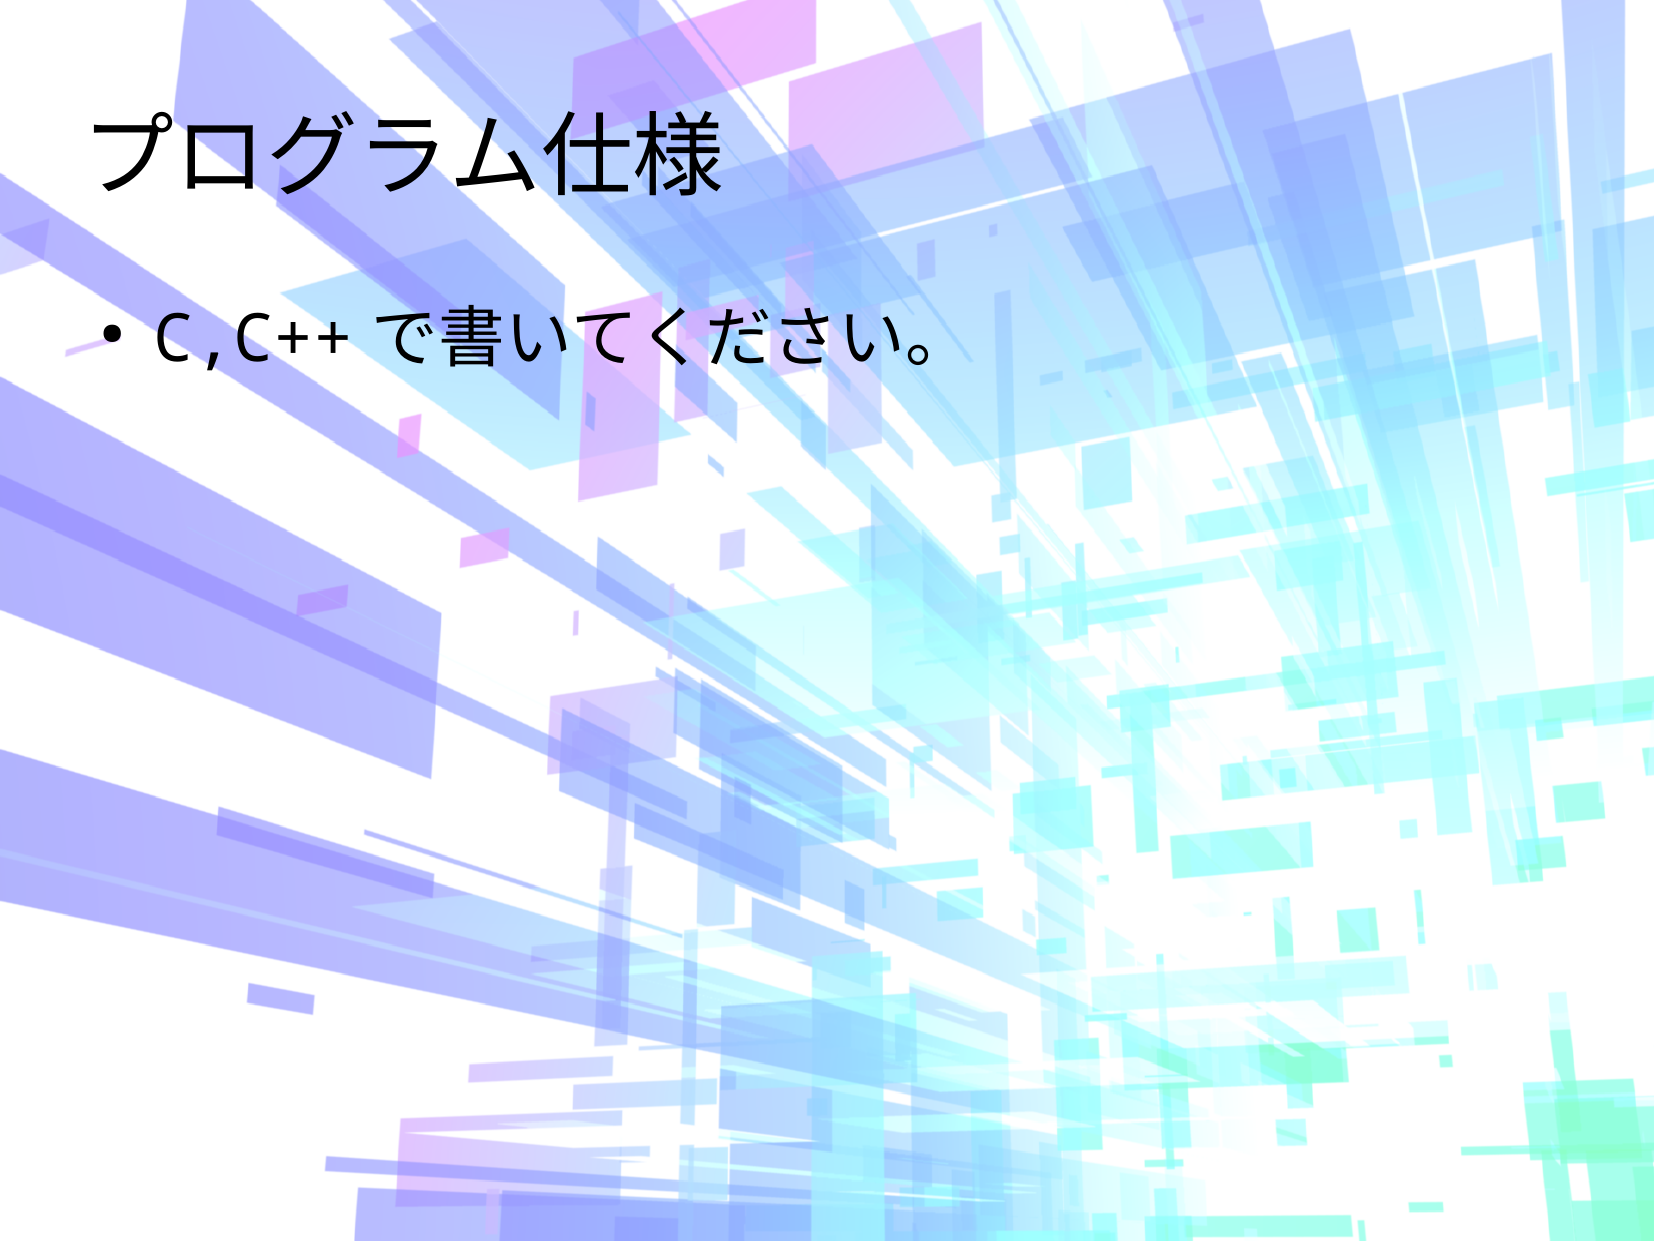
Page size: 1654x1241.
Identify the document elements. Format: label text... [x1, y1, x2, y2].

title プログラム仕様 [82, 49, 1571, 257]
picture [0, 0, 1654, 1241]
list C,C++で書いてください。 [82, 290, 1571, 1109]
